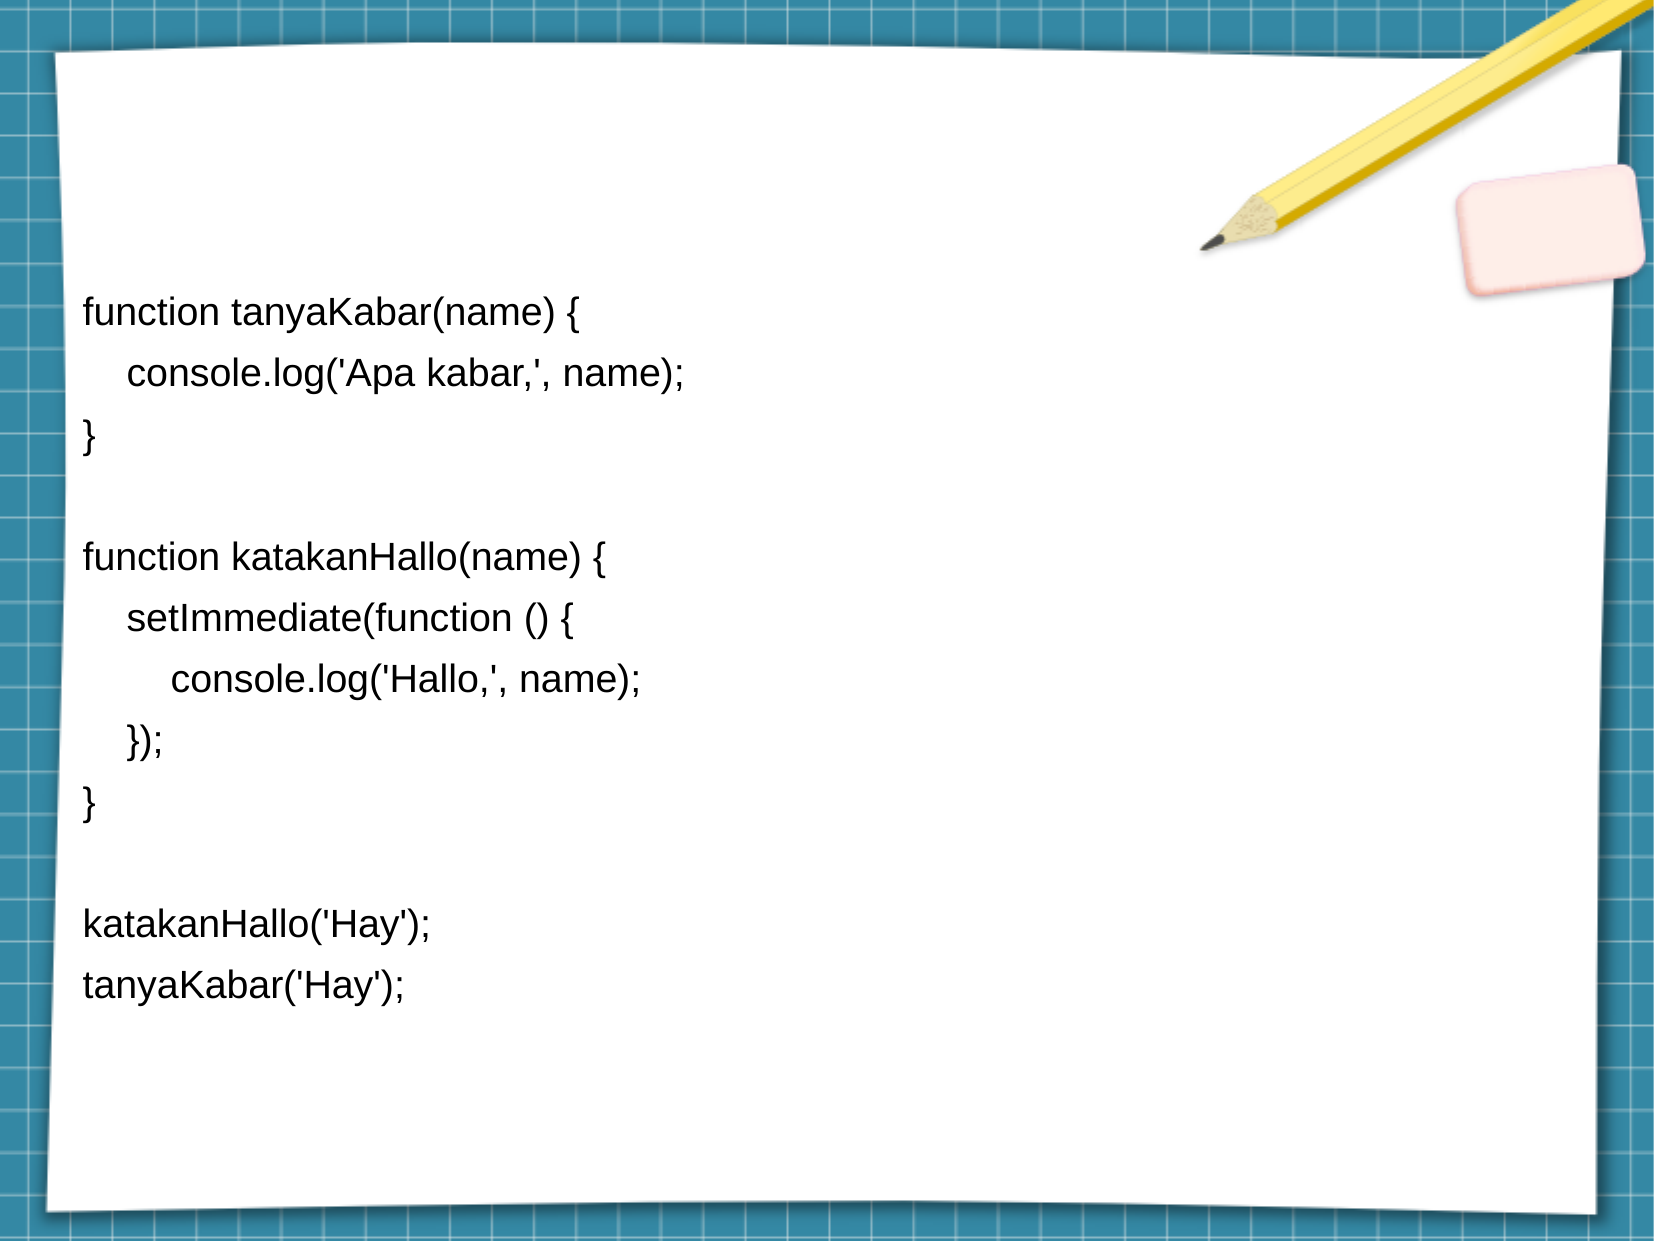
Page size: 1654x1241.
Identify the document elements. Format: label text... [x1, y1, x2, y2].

list function tanyaKabar(name) { console.log('Apa kabar,', name); } function katakanHallo(name) { setImmediate(function () { console.log('Hallo,', name); }); } katakanHallo('Hay'); tanyaKabar('Hay'); [82, 290, 1571, 1010]
picture [0, 0, 1654, 1241]
